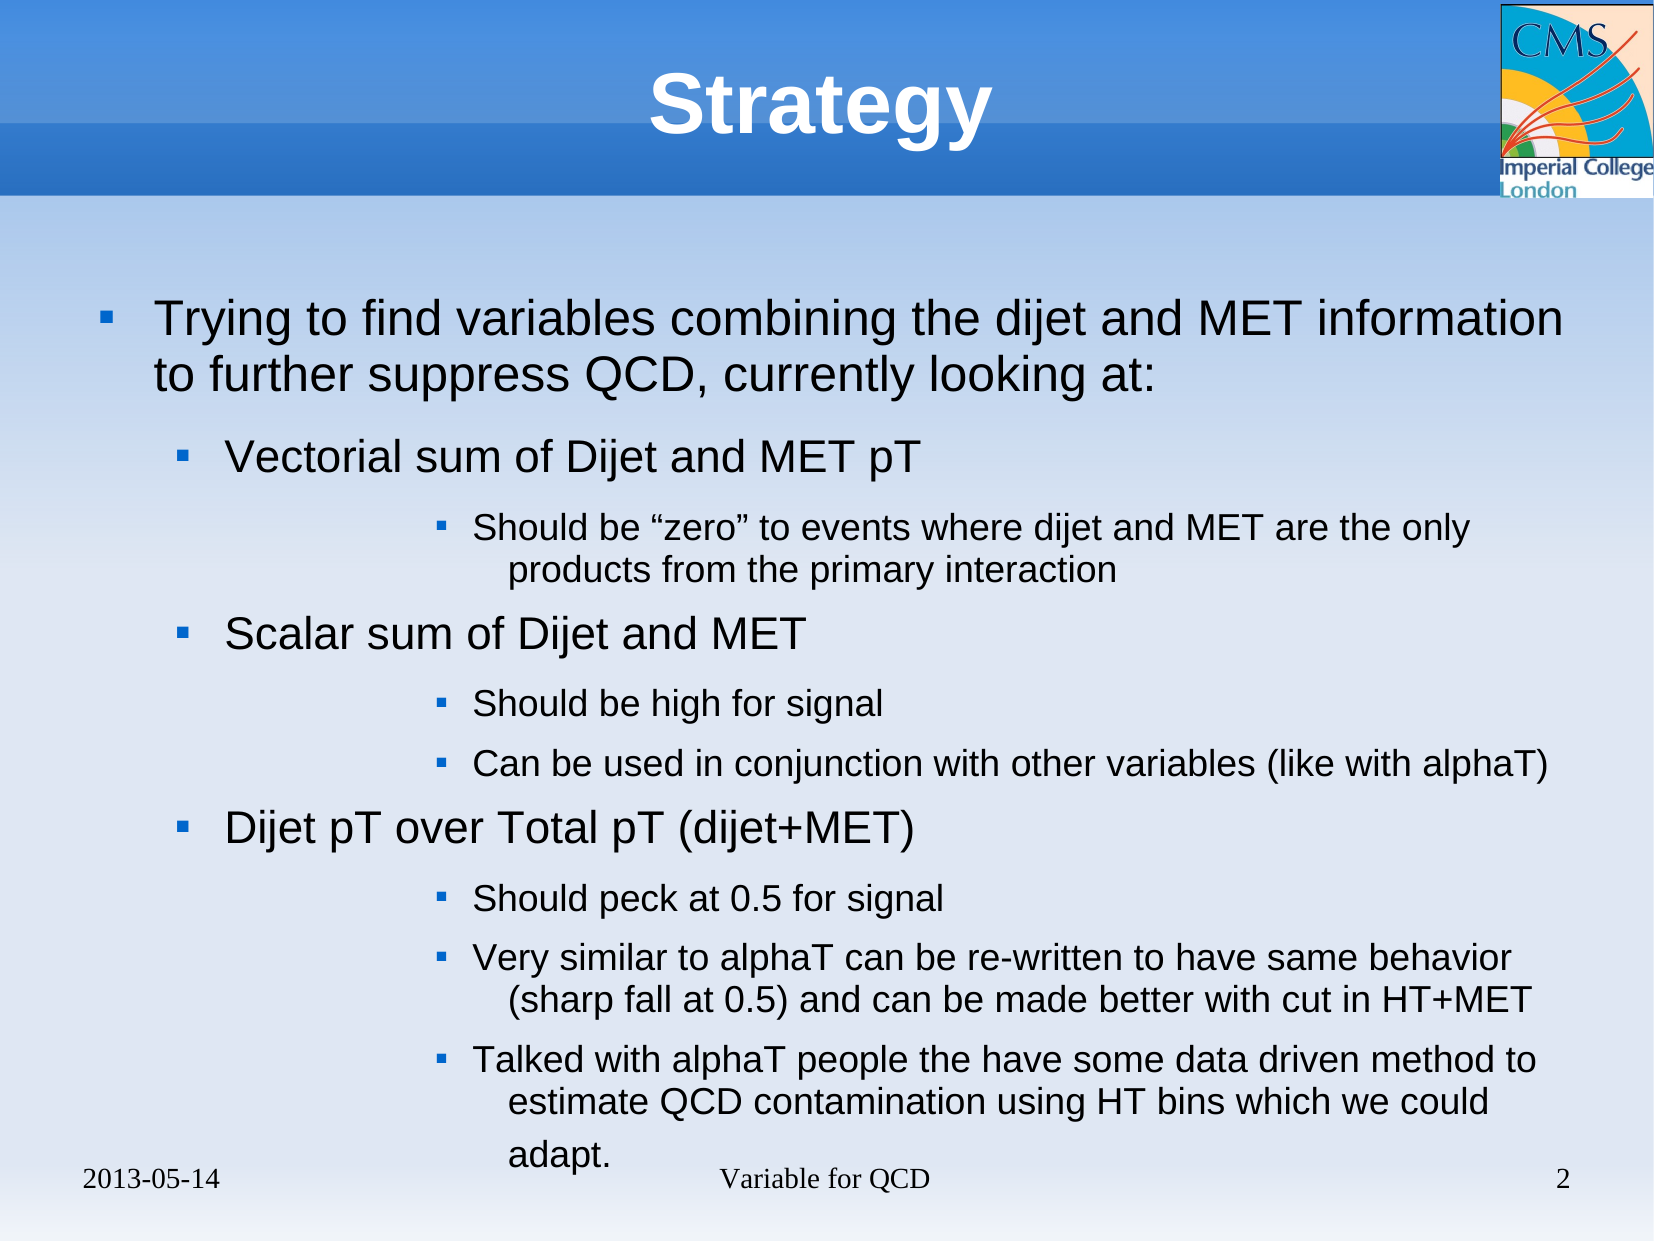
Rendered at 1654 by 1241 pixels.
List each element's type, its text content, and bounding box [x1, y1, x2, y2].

picture [0, 0, 1654, 1241]
title Strategy [76, 0, 1565, 208]
list Trying to find variables combining the dijet and MET information to further suppress QCD, currently looking at: Vectorial sum of Dijet and MET pT Should be “zero” to events where dijet and MET are the only products from the primary interaction Scalar sum of Dijet and MET Should be high for signal Can be used in conjunction with other variables (like with alphaT) Dijet pT over Total pT (dijet+MET) Should peck at 0.5 for signal Very similar to alphaT can be re-written to have same behavior (sharp fall at 0.5) and can be made better with cut in HT+MET Talked with alphaT people the have some data driven method to estimate QCD contamination using HT bins which we could adapt. [82, 290, 1571, 1179]
